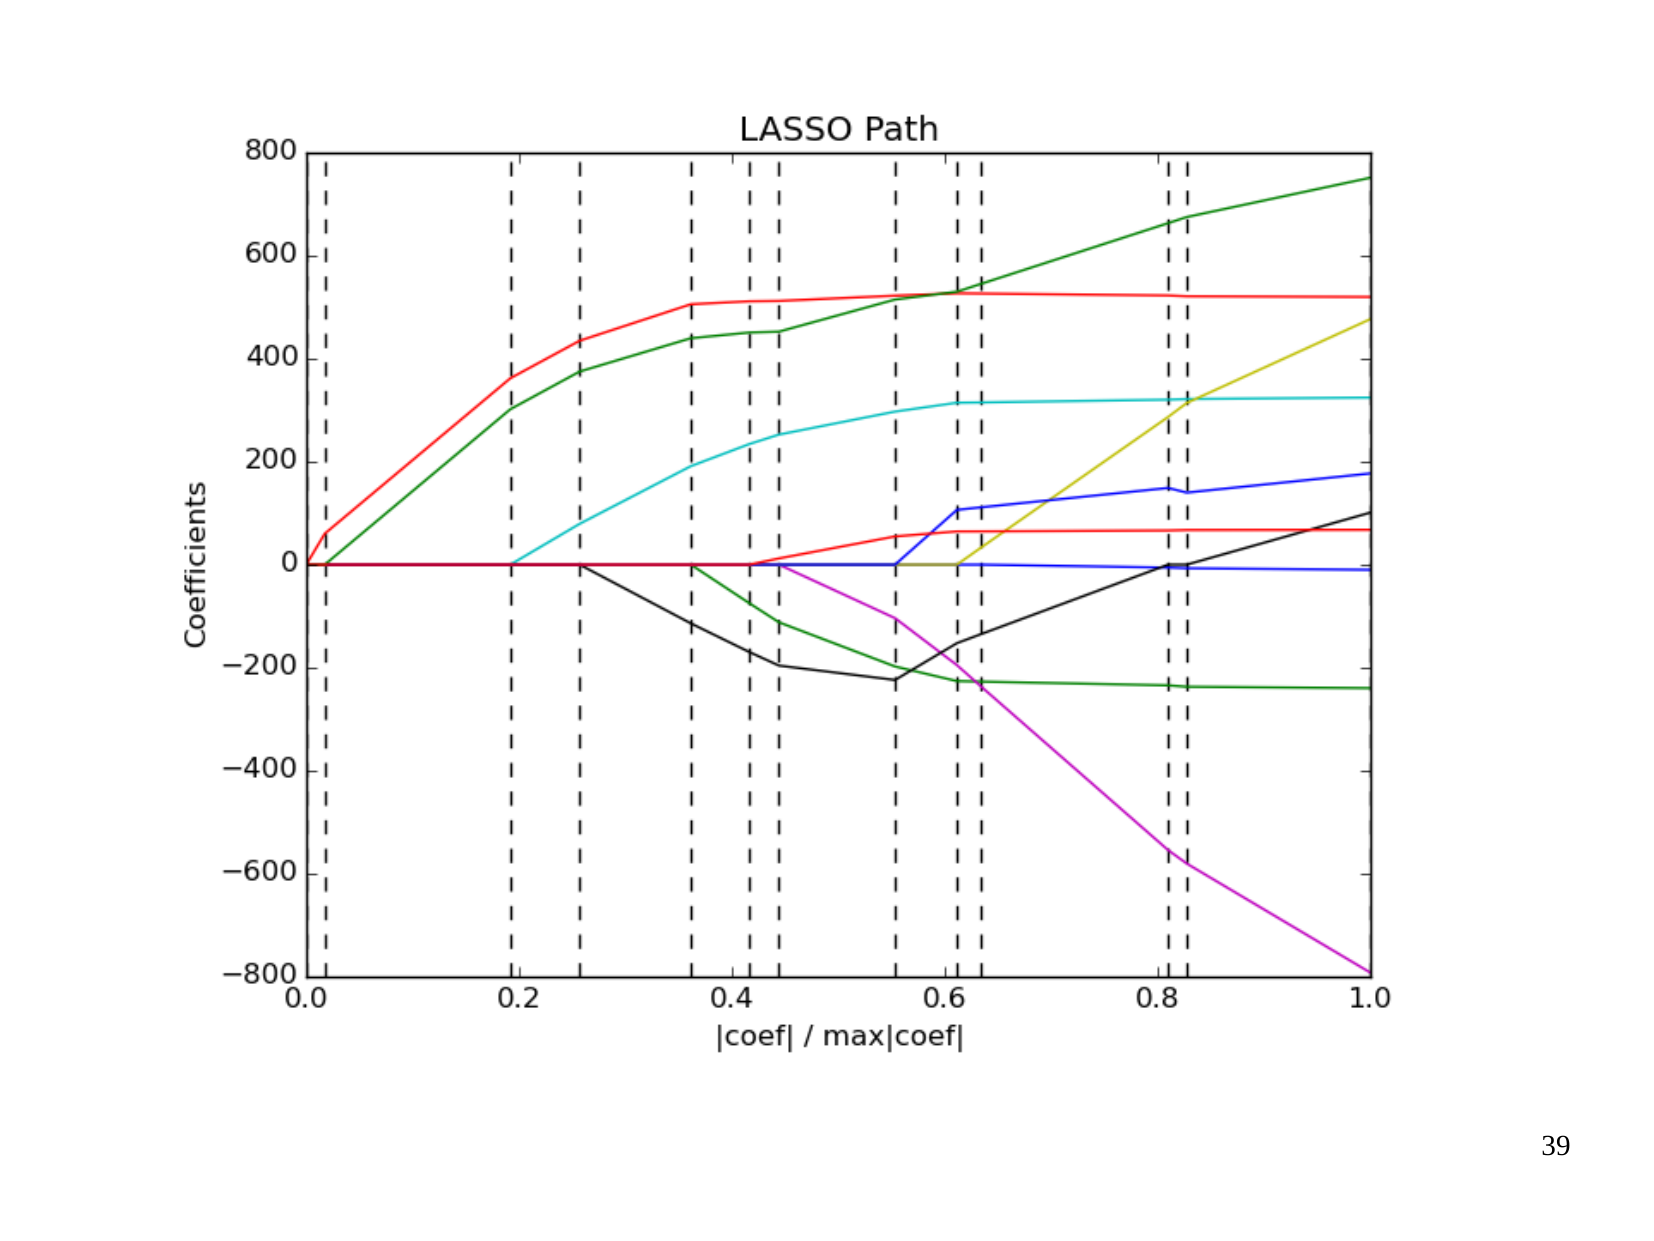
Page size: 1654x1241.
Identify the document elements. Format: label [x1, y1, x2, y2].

picture [135, 50, 1508, 1081]
